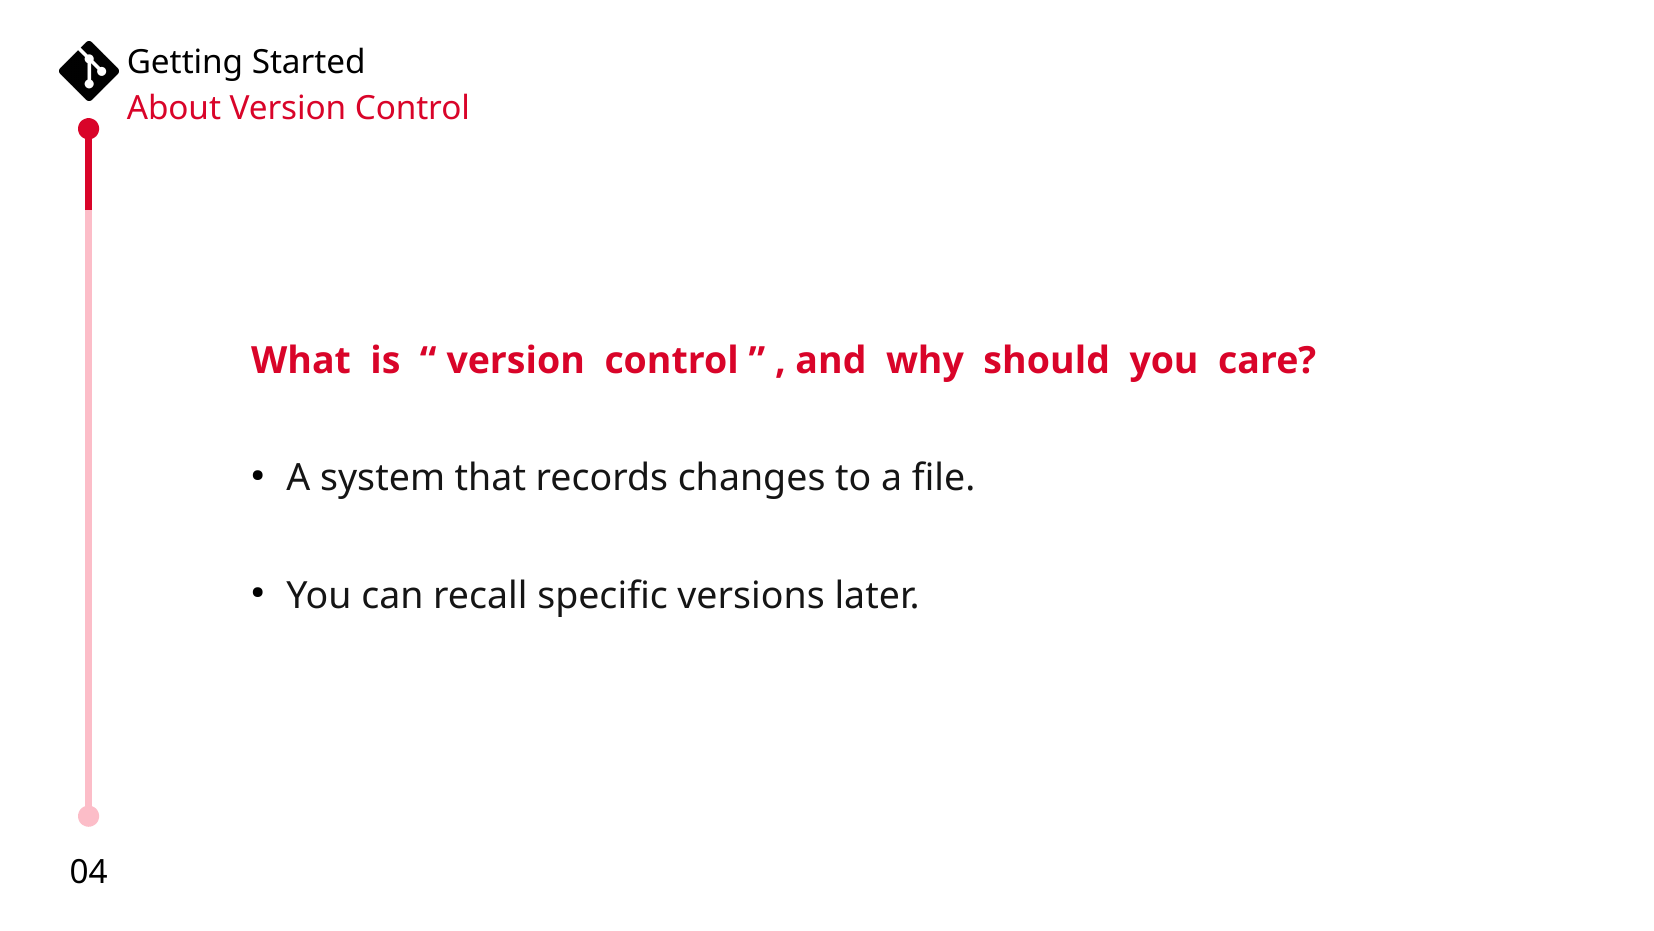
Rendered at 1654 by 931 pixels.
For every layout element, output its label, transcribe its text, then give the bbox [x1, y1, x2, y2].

text_box 04 [47, 840, 130, 889]
picture [59, 41, 119, 101]
text_box What is “ version control ” , and why should you care? A system that records changes to a file. You can recall specific versions later. [236, 236, 1418, 709]
text_box Getting Started About Version Control [112, 31, 1506, 113]
